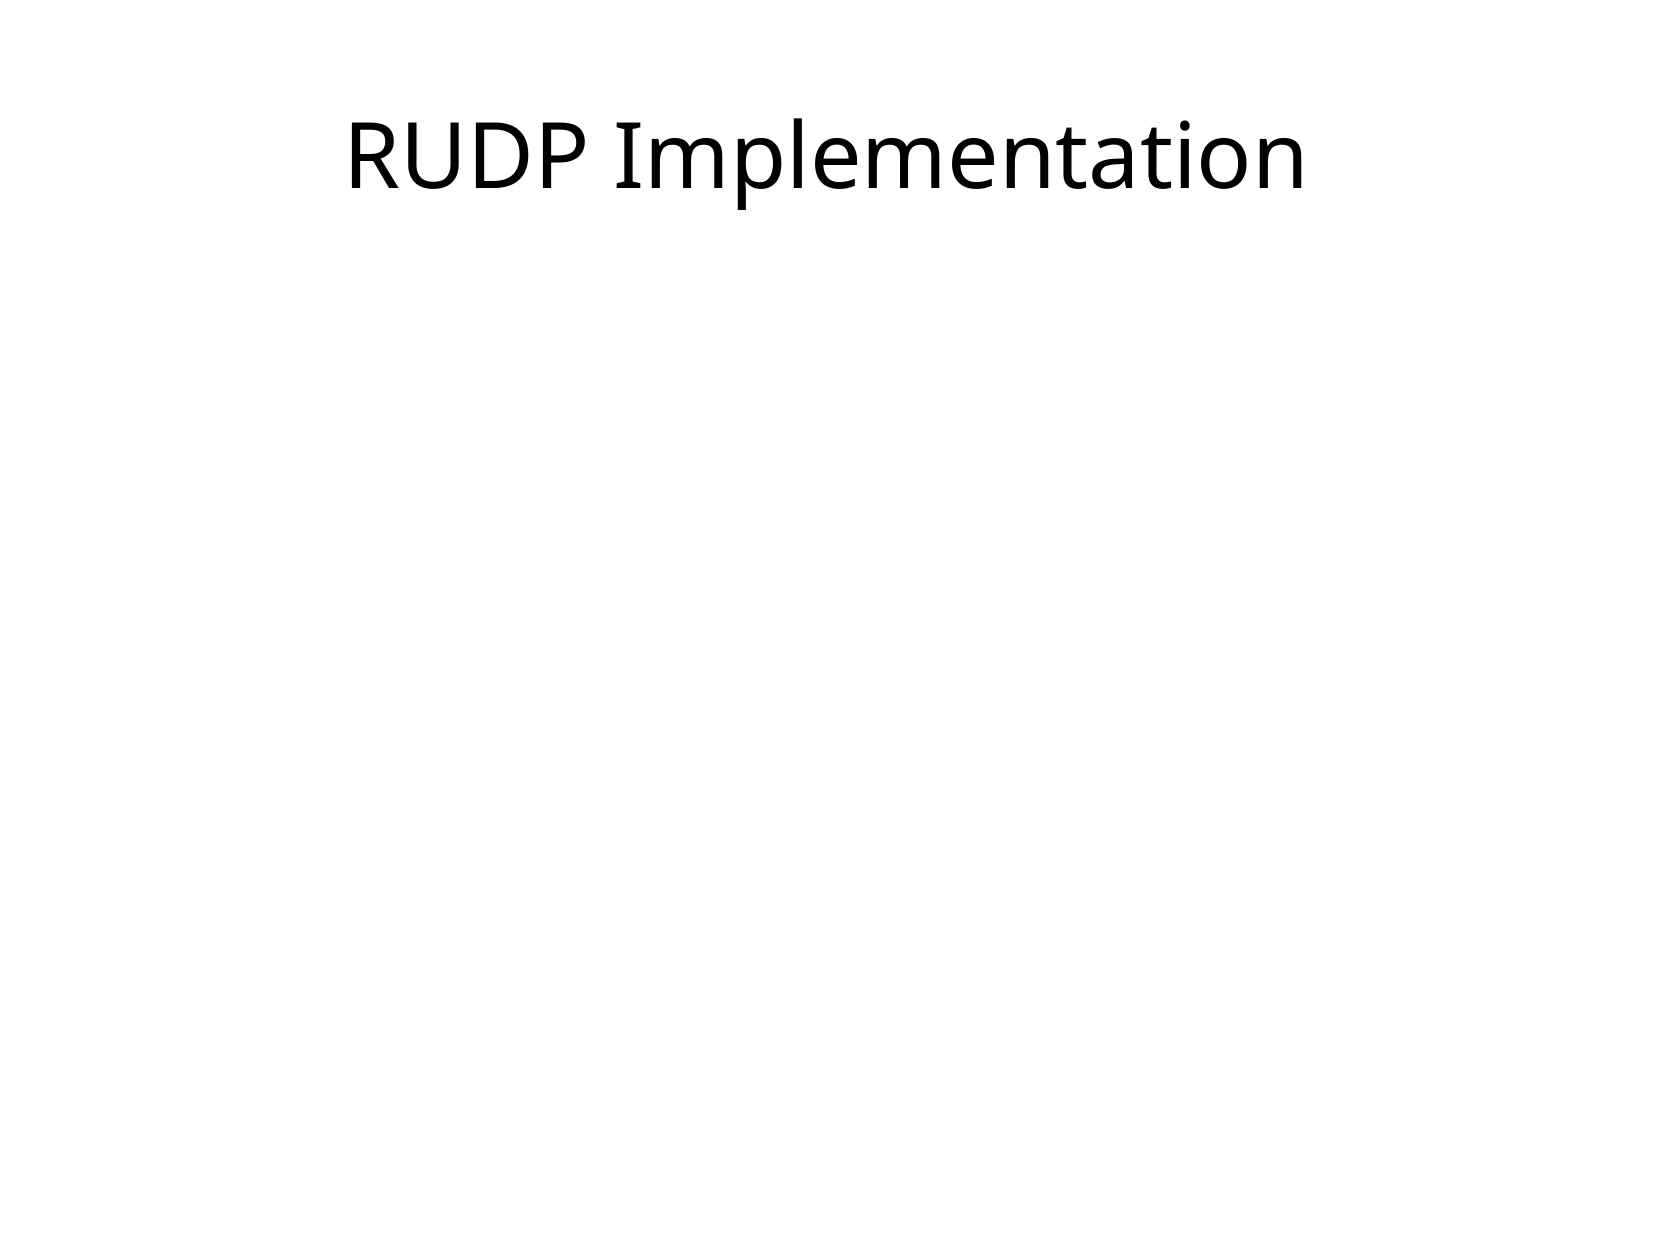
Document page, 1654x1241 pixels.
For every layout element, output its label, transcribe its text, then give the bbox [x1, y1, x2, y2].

title RUDP Implementation [82, 49, 1571, 257]
